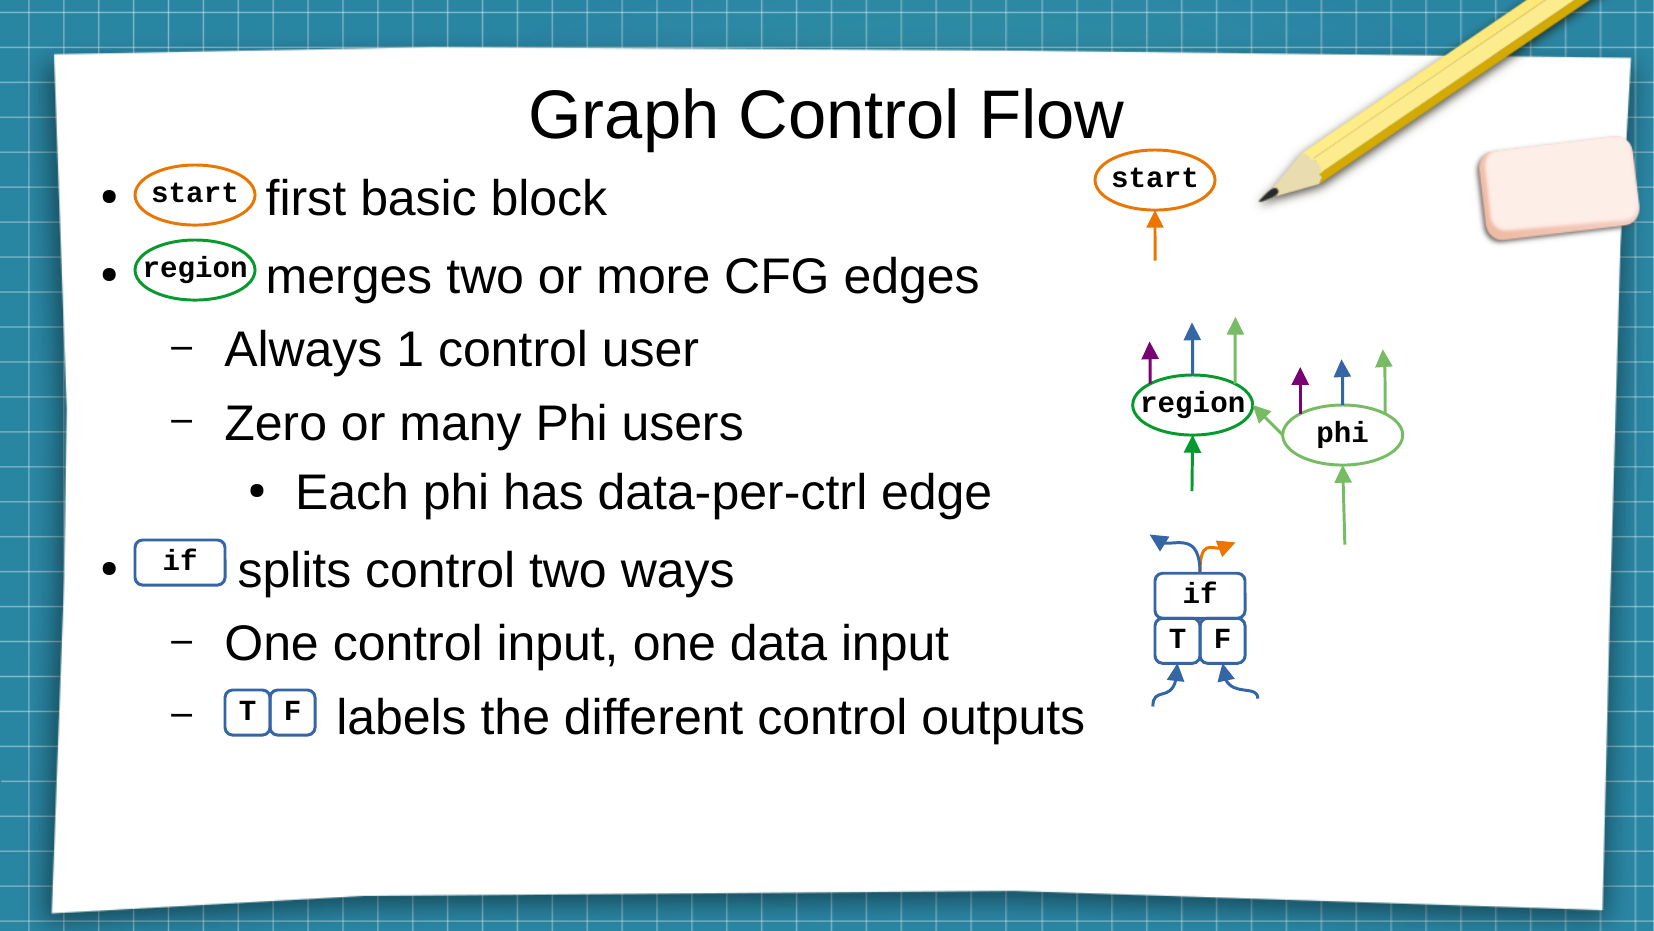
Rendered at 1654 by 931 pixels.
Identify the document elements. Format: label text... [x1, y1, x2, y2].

text_box F [270, 690, 316, 736]
title Graph Control Flow [82, 37, 1571, 193]
text_box phi [1282, 405, 1403, 466]
text_box region [1132, 375, 1253, 436]
text_box region [135, 240, 256, 301]
text_box start [135, 165, 256, 226]
picture [0, 0, 1654, 931]
text_box T [225, 690, 270, 736]
text_box start [1095, 150, 1216, 211]
list first basic block merges two or more CFG edges Always 1 control user Zero or many Phi users Each phi has data-per-ctrl edge splits control two ways One control input, one data input labels the different control outputs [82, 170, 1111, 886]
text_box F [1200, 618, 1246, 664]
text_box if [1155, 573, 1246, 619]
text_box if [135, 540, 226, 586]
text_box T [1155, 618, 1200, 664]
